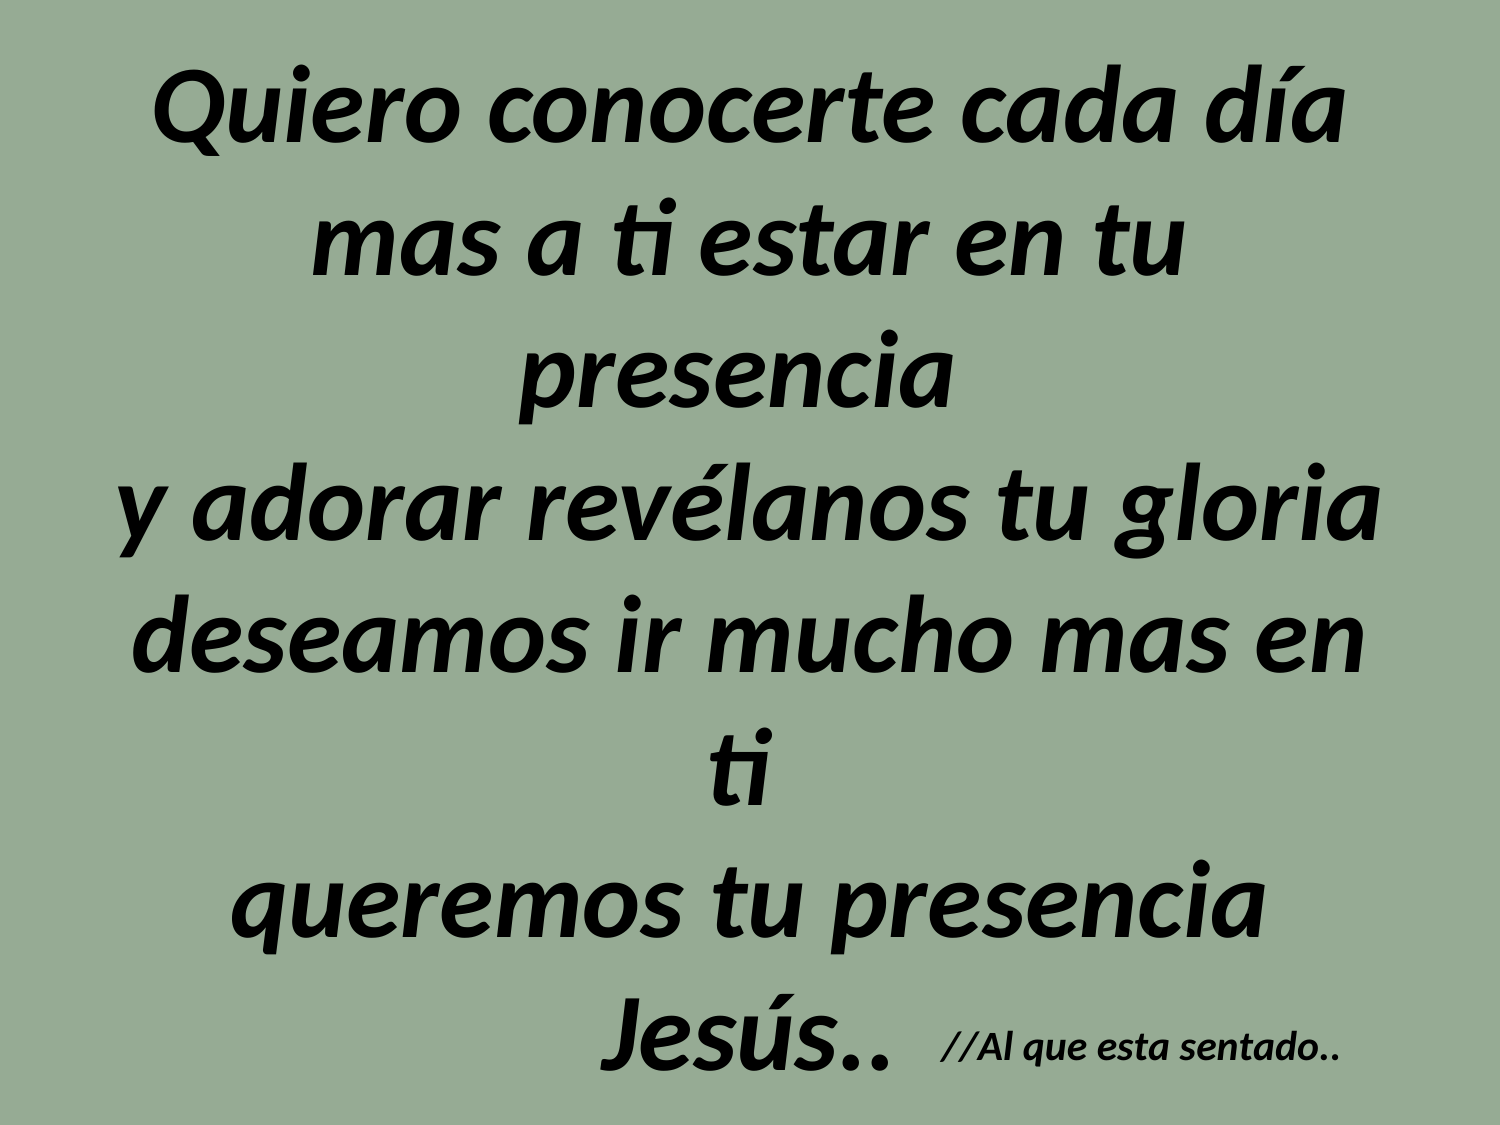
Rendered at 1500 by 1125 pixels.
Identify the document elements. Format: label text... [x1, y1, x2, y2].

text_box //Al que esta sentado.. [927, 1011, 1447, 1077]
title Quiero conocerte cada día mas a ti estar en tu presencia y adorar revélanos tu gloria deseamos ir mucho mas en ti queremos tu presencia Jesús.. [75, 468, 1426, 657]
